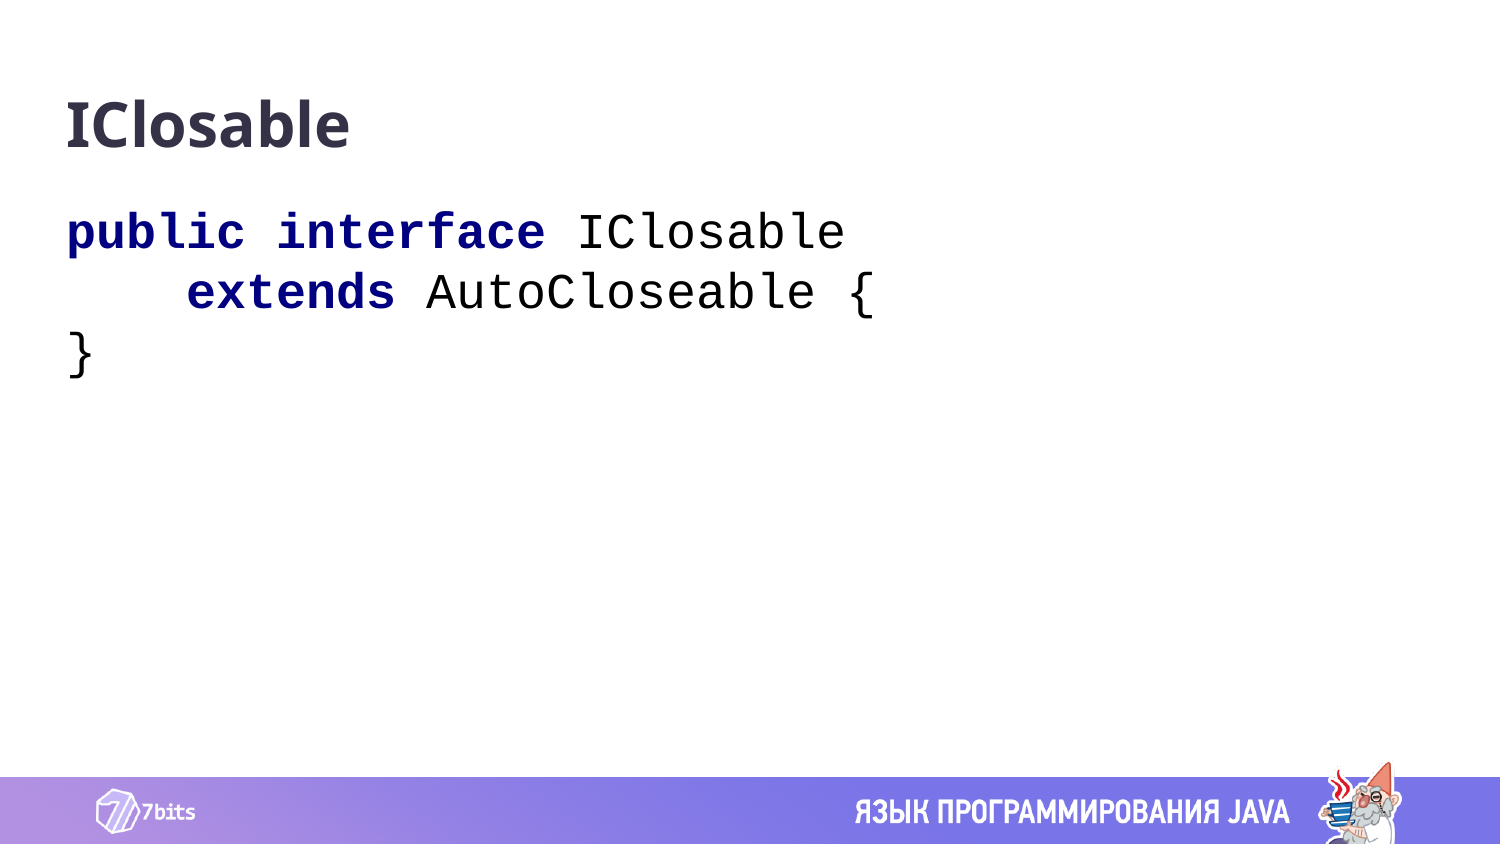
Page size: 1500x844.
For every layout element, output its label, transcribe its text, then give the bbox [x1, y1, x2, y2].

title IClosable [51, 69, 1449, 164]
picture [0, 717, 1500, 844]
list public interface IClosable extends AutoCloseable { } [51, 184, 1449, 745]
